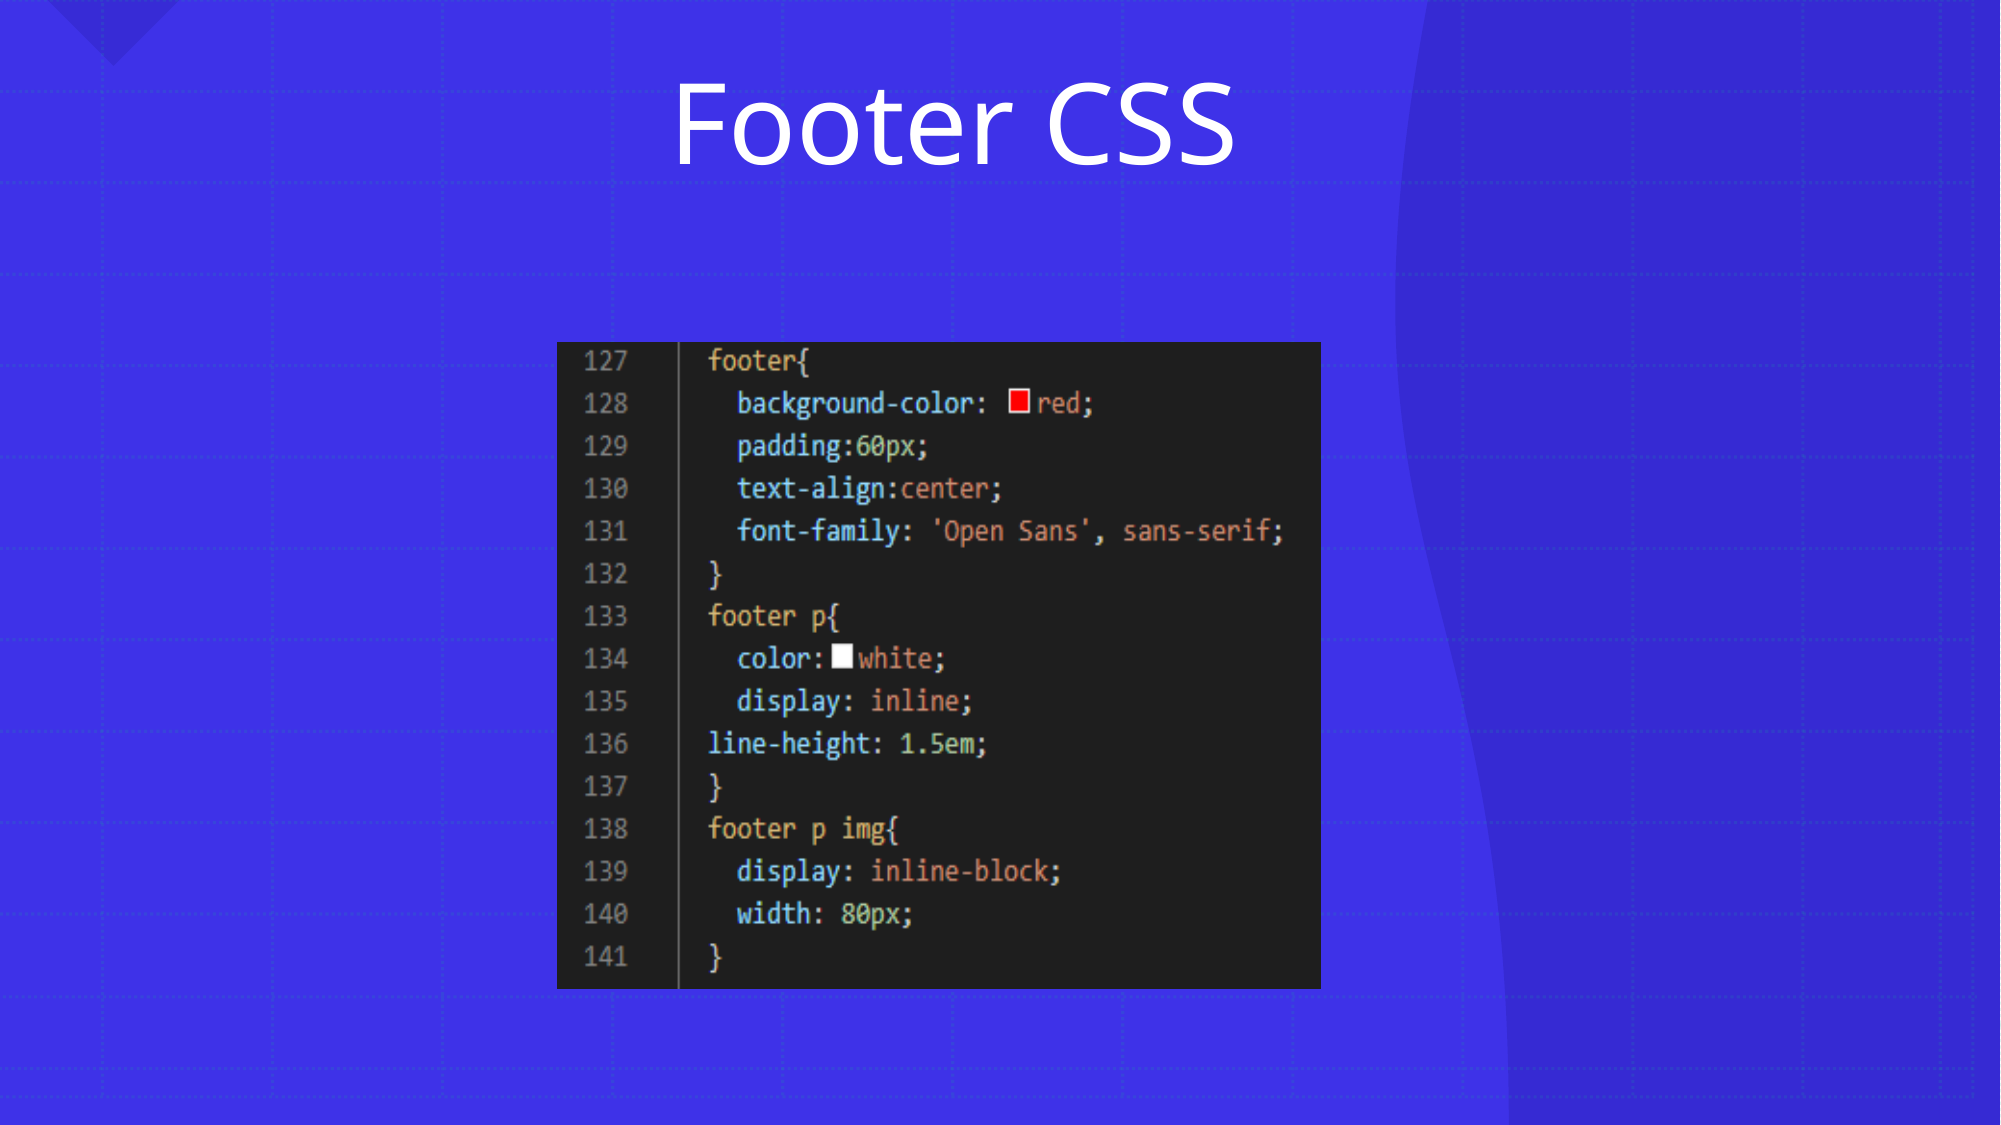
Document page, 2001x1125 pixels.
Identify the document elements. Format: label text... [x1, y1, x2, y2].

text_box [0, 0, 2000, 1125]
picture [557, 342, 1321, 990]
title Footer CSS [75, 59, 1835, 278]
